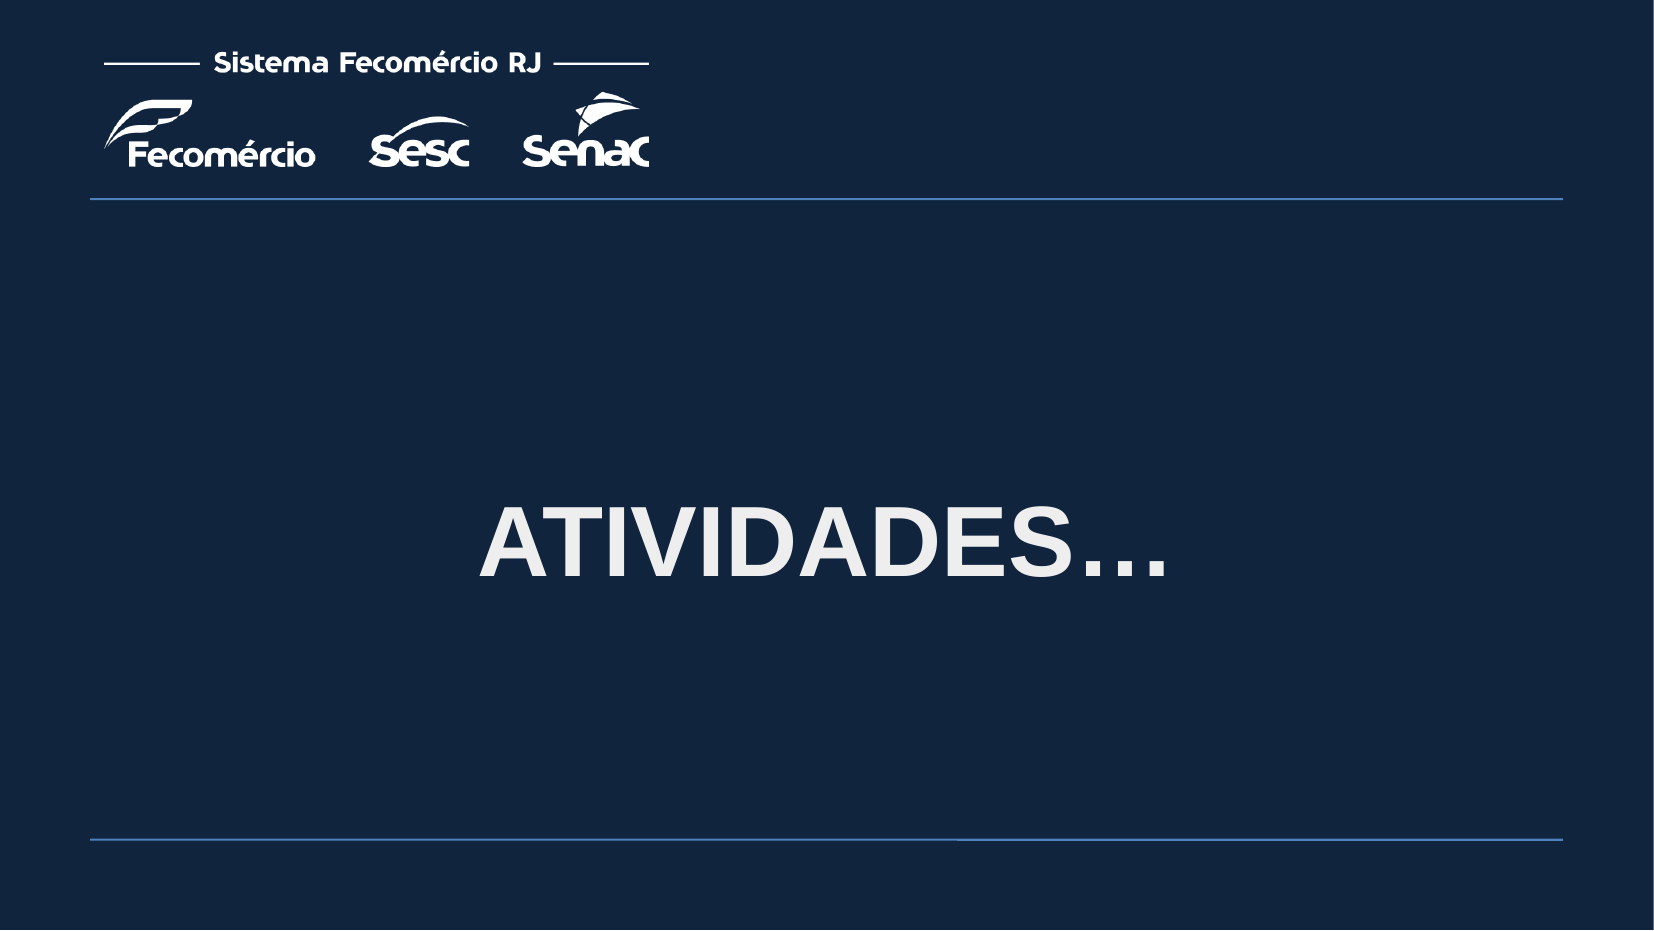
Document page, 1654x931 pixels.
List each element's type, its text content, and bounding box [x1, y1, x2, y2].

text_box ATIVIDADES… [94, 206, 1559, 836]
picture [104, 50, 649, 167]
